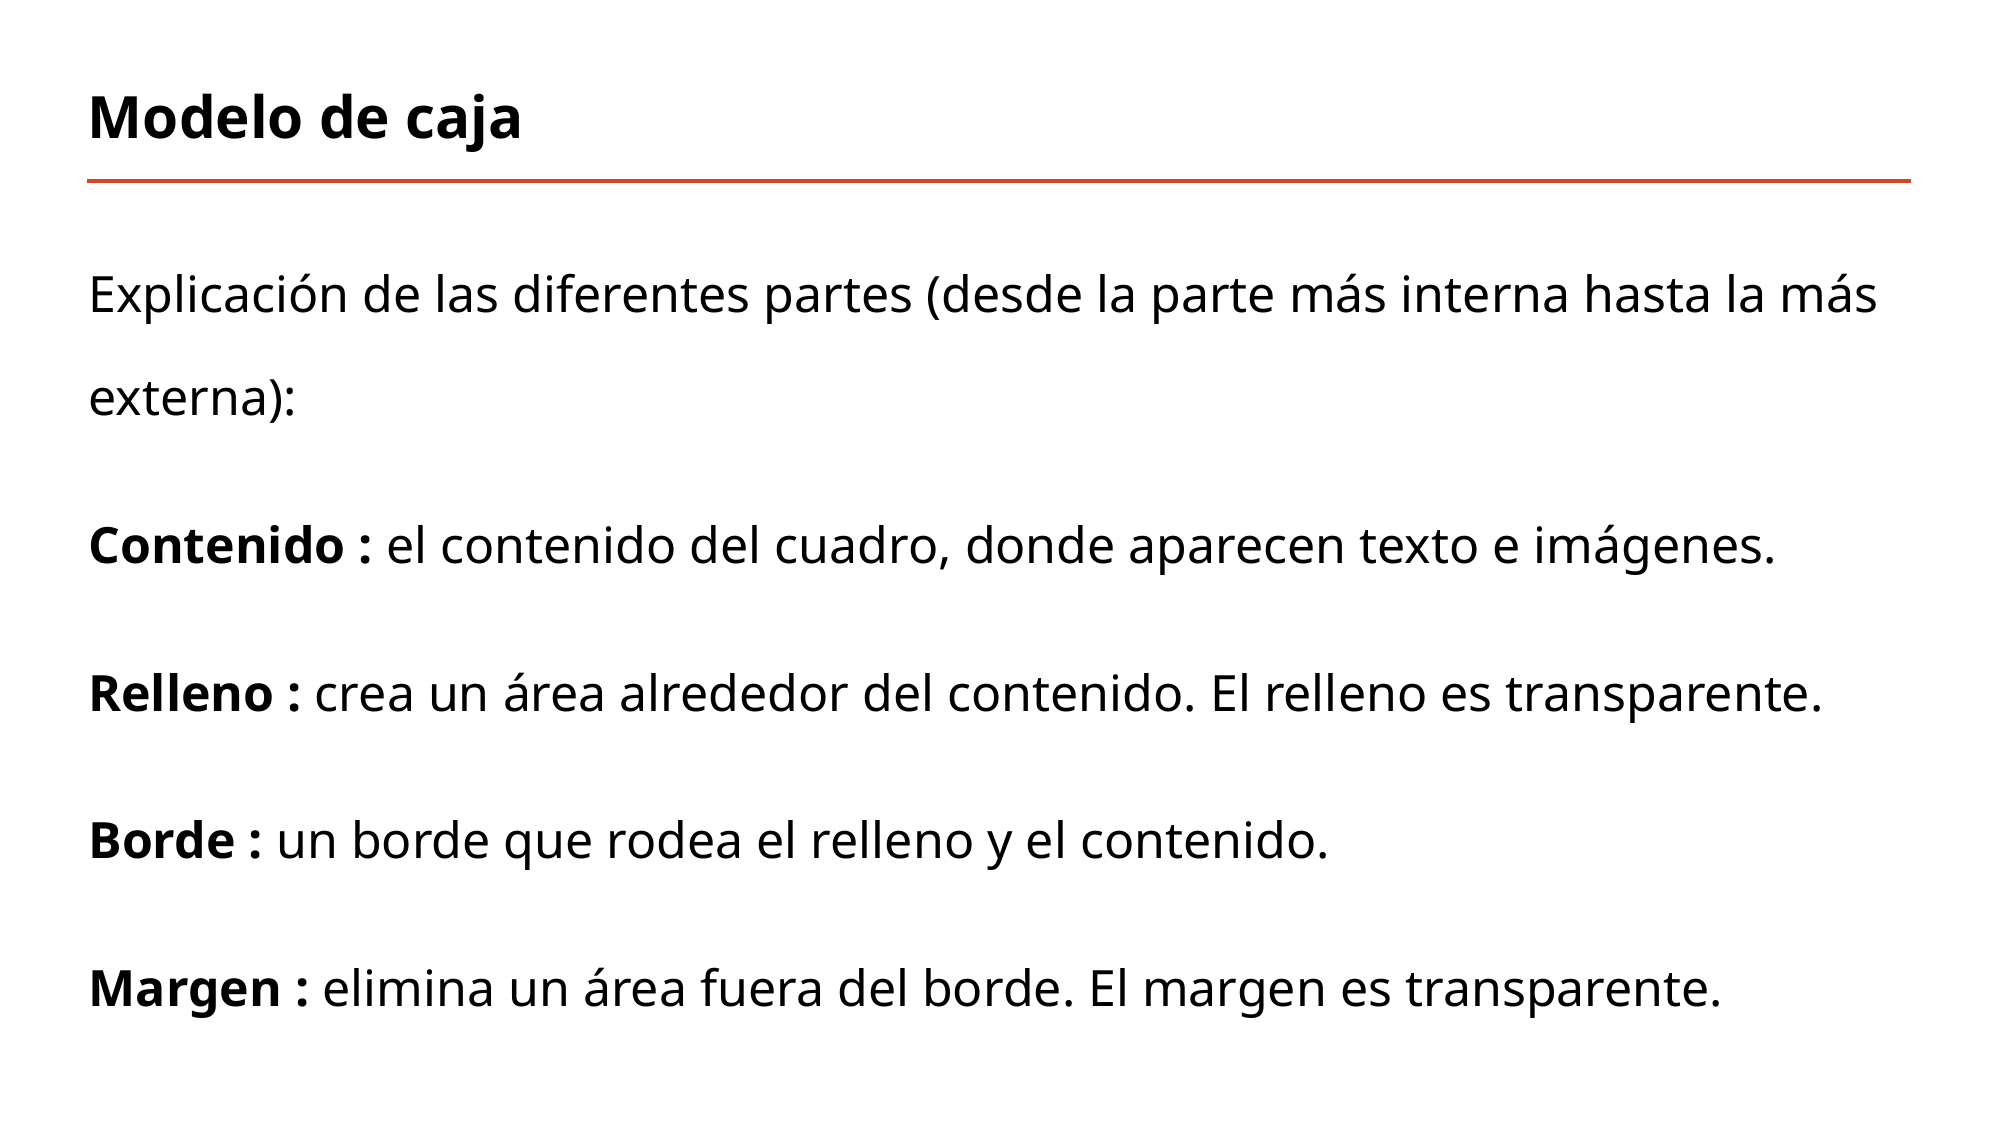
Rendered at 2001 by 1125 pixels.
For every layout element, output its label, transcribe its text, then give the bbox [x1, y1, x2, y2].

list Explicación de las diferentes partes (desde la parte más interna hasta la más externa): Contenido : el contenido del cuadro, donde aparecen texto e imágenes. Relleno : crea un área alrededor del contenido. El relleno es transparente. Borde : un borde que rodea el relleno y el contenido. Margen : elimina un área fuera del borde. El margen es transparente. [88, 225, 1920, 1063]
title Modelo de caja [72, 67, 1920, 173]
